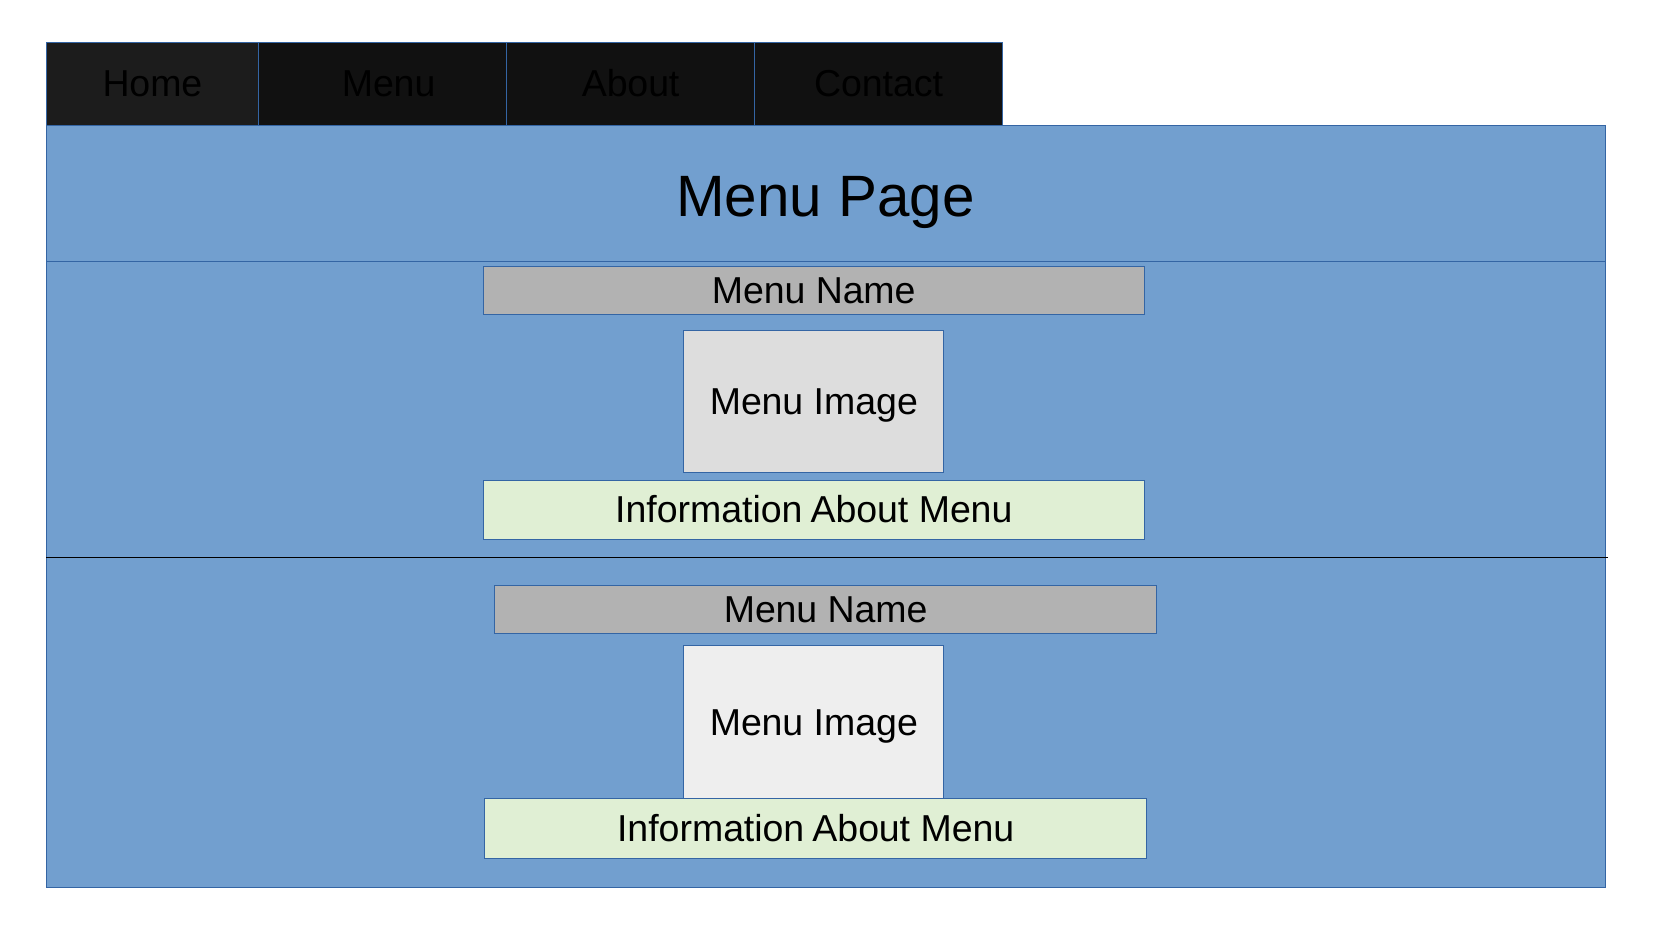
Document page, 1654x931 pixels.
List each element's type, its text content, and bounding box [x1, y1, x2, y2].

text_box Contact [754, 42, 1003, 125]
text_box Menu Image [683, 330, 944, 473]
text_box Information About Menu [484, 798, 1147, 859]
text_box Menu Page [46, 125, 1606, 261]
text_box Menu Image [683, 645, 944, 798]
text_box Menu [258, 42, 506, 125]
text_box Menu Name [494, 585, 1157, 634]
text_box Home [46, 42, 258, 125]
text_box Menu Name [483, 266, 1145, 315]
text_box Information About Menu [483, 480, 1145, 540]
text_box [46, 261, 1606, 557]
text_box [46, 558, 1606, 888]
text_box About [506, 42, 754, 125]
